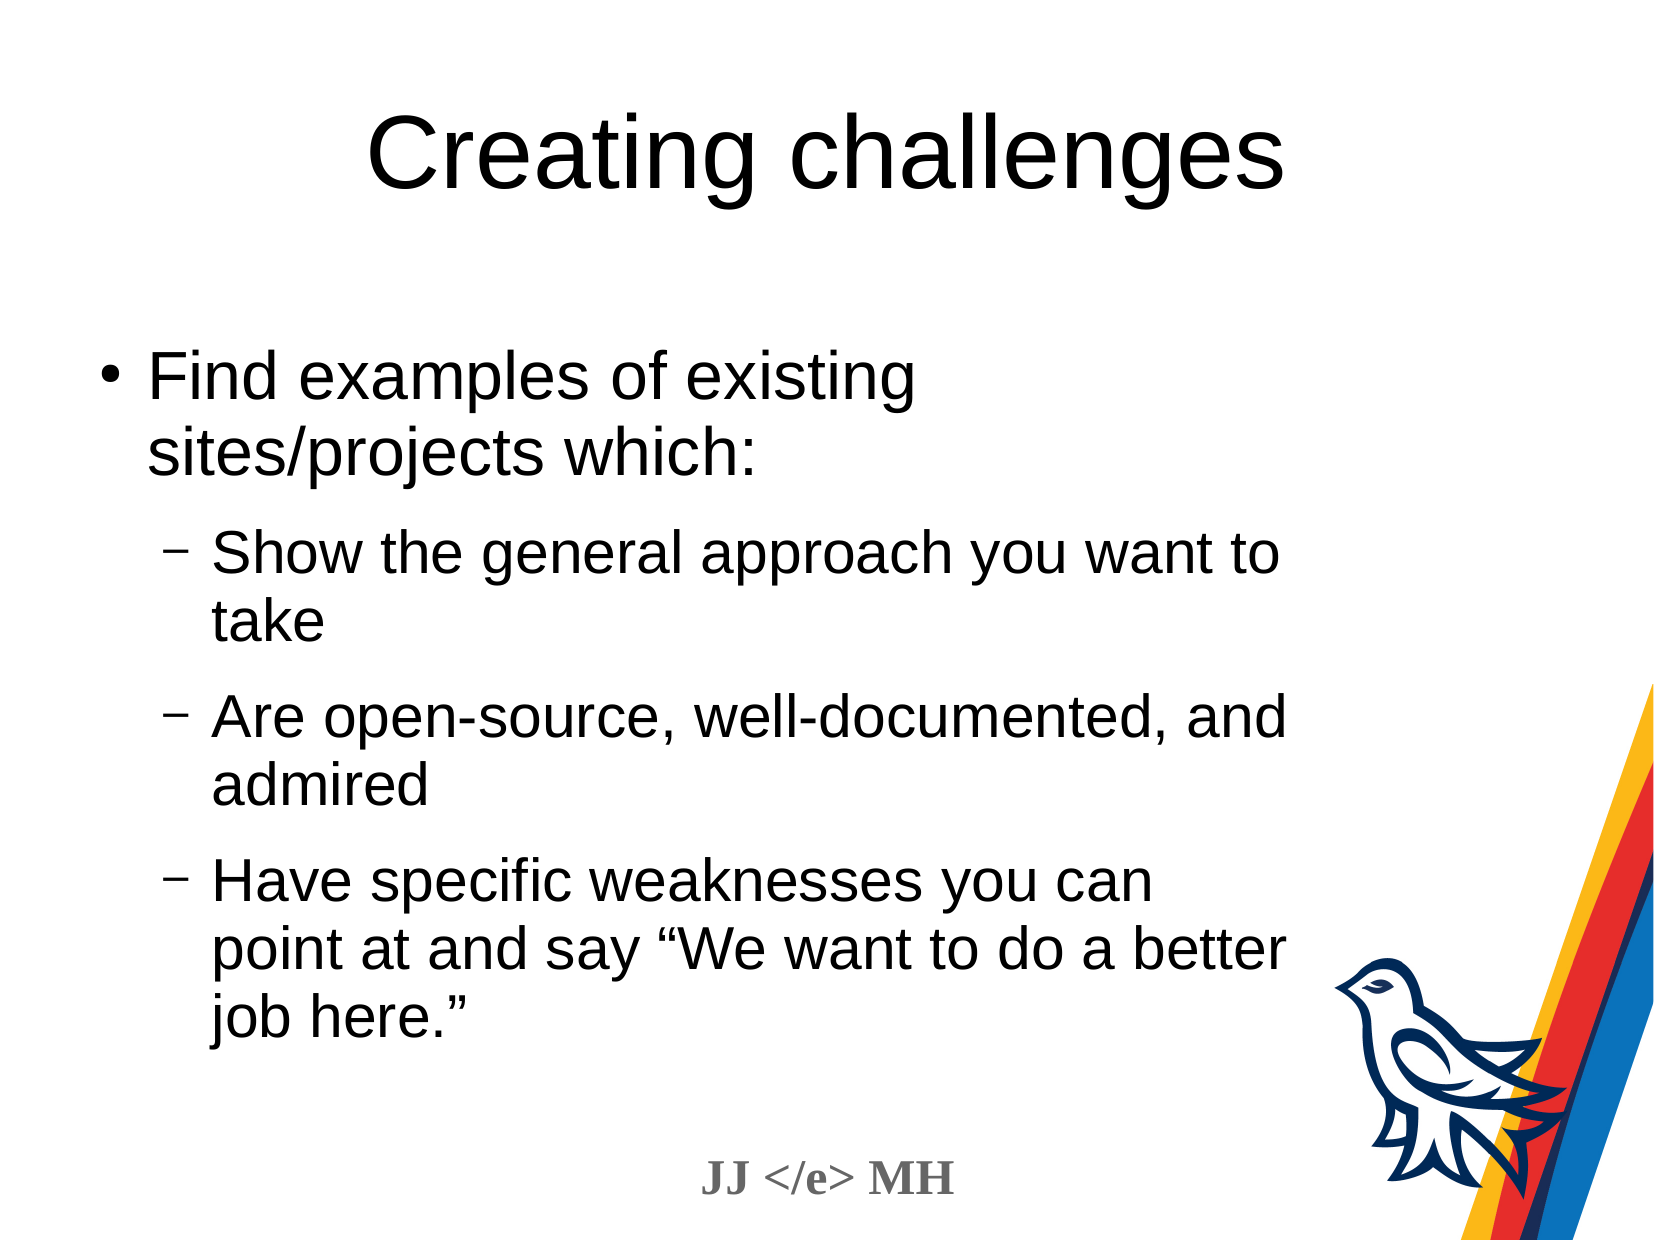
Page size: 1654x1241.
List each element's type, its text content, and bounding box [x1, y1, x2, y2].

title Creating challenges [82, 49, 1571, 257]
list Find examples of existing sites/projects which: Show the general approach you want to take Are open-source, well-documented, and admired Have specific weaknesses you can point at and say “We want to do a better job here.” [82, 337, 1300, 1057]
picture [1324, 684, 1654, 1240]
